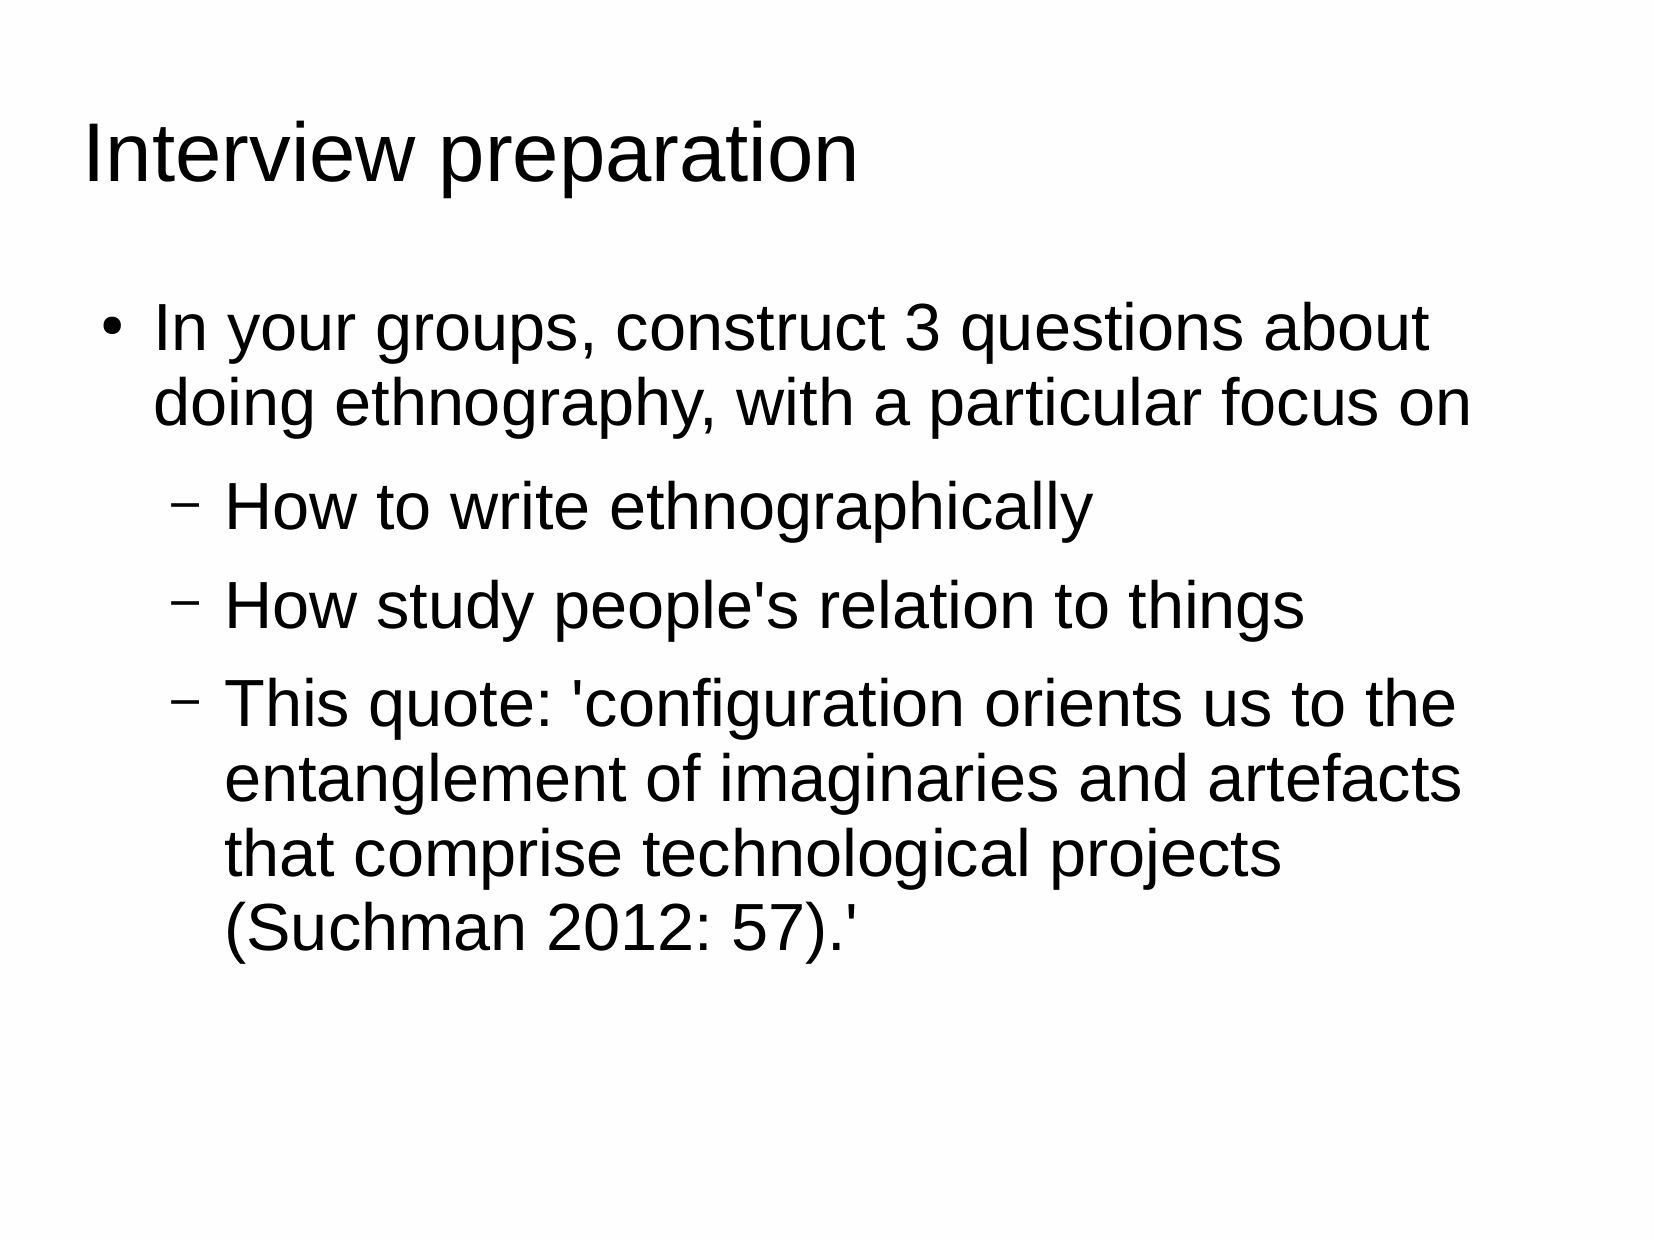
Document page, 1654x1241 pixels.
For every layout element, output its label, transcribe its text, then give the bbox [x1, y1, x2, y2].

list In your groups, construct 3 questions about doing ethnography, with a particular focus on How to write ethnographically How study people's relation to things This quote: 'configuration orients us to the entanglement of imaginaries and artefacts that comprise technological projects (Suchman 2012: 57).' [82, 290, 1571, 1010]
title Interview preparation [82, 49, 1571, 257]
